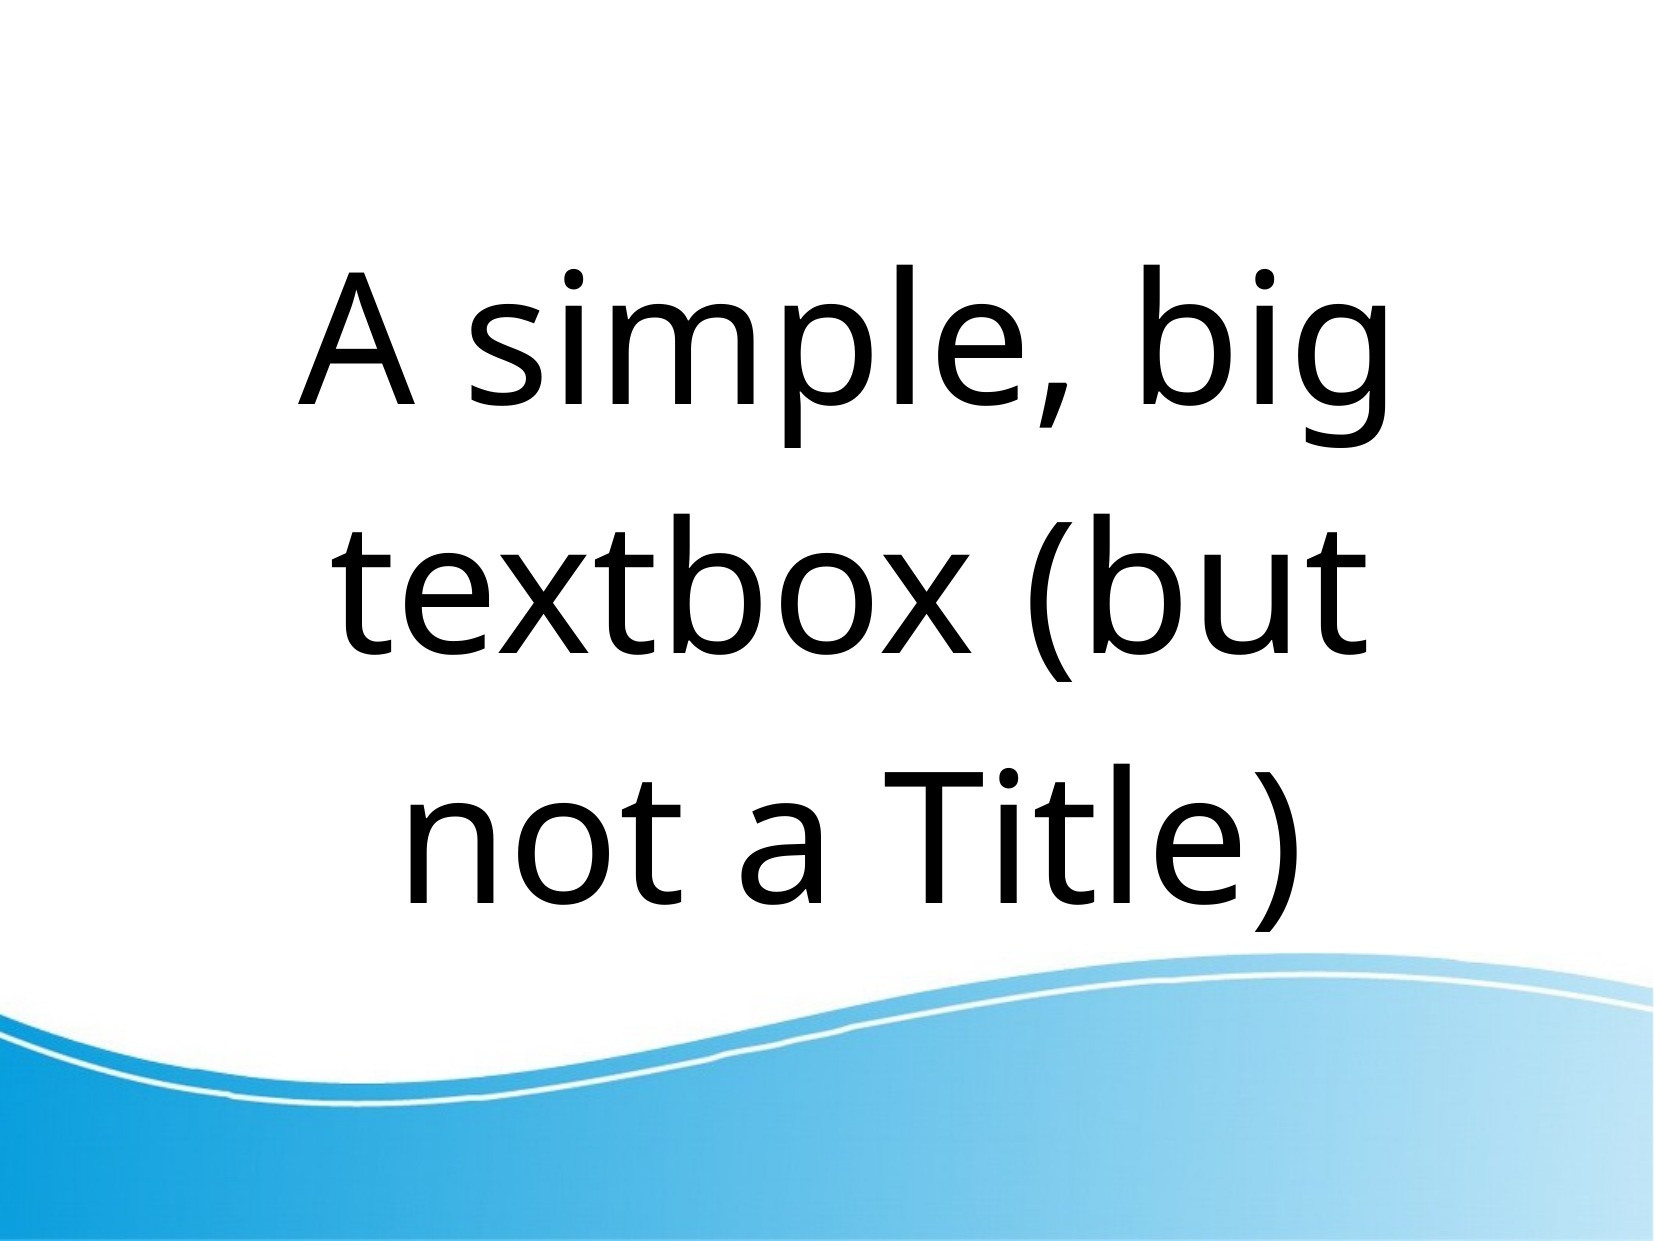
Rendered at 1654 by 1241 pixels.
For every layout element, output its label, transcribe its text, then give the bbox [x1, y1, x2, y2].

picture [0, 952, 1654, 1241]
text_box A simple, big textbox (but not a Title) [212, 200, 1489, 884]
